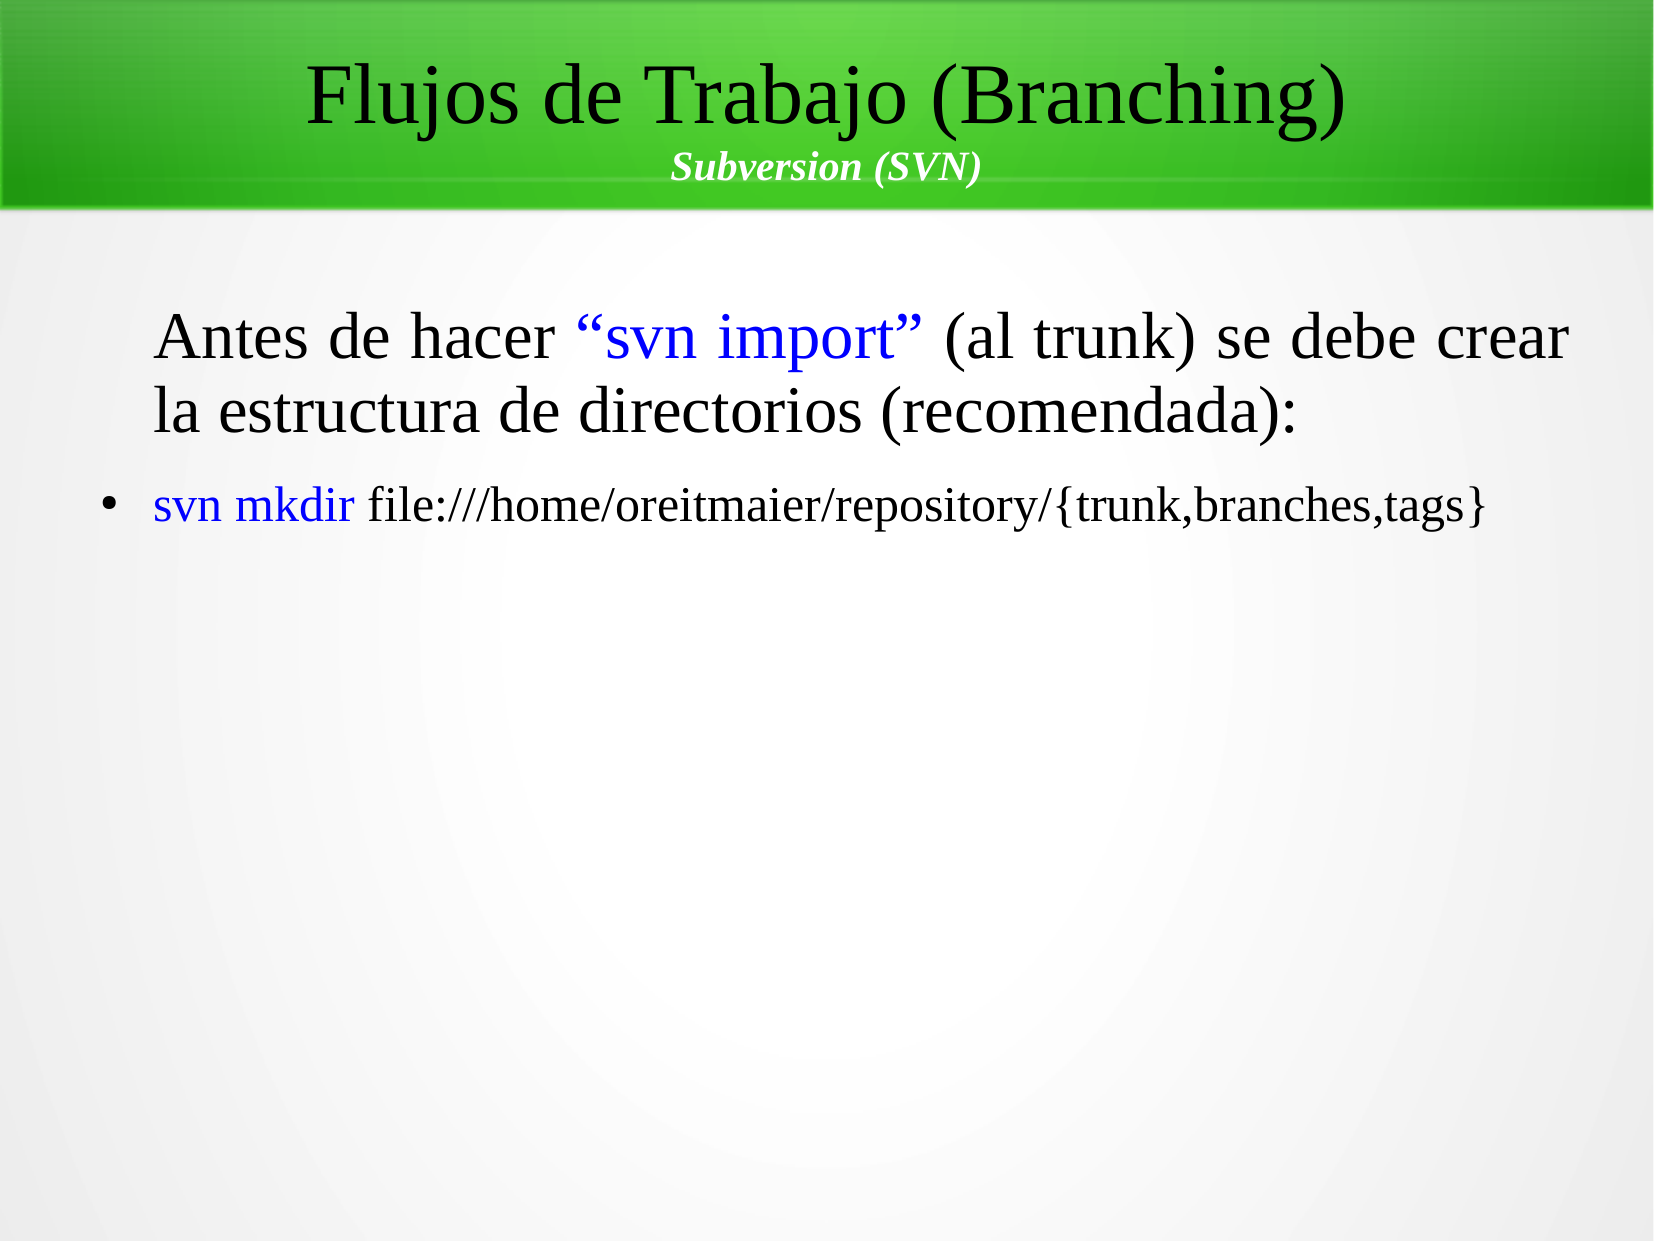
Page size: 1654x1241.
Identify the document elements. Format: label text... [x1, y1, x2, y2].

list Antes de hacer “svn import” (al trunk) se debe crear la estructura de directorios (recomendada): svn mkdir file:///home/oreitmaier/repository/{trunk,branches,tags} [82, 299, 1571, 1019]
title Flujos de Trabajo (Branching) Subversion (SVN) [82, 46, 1571, 190]
picture [0, 0, 1654, 1241]
